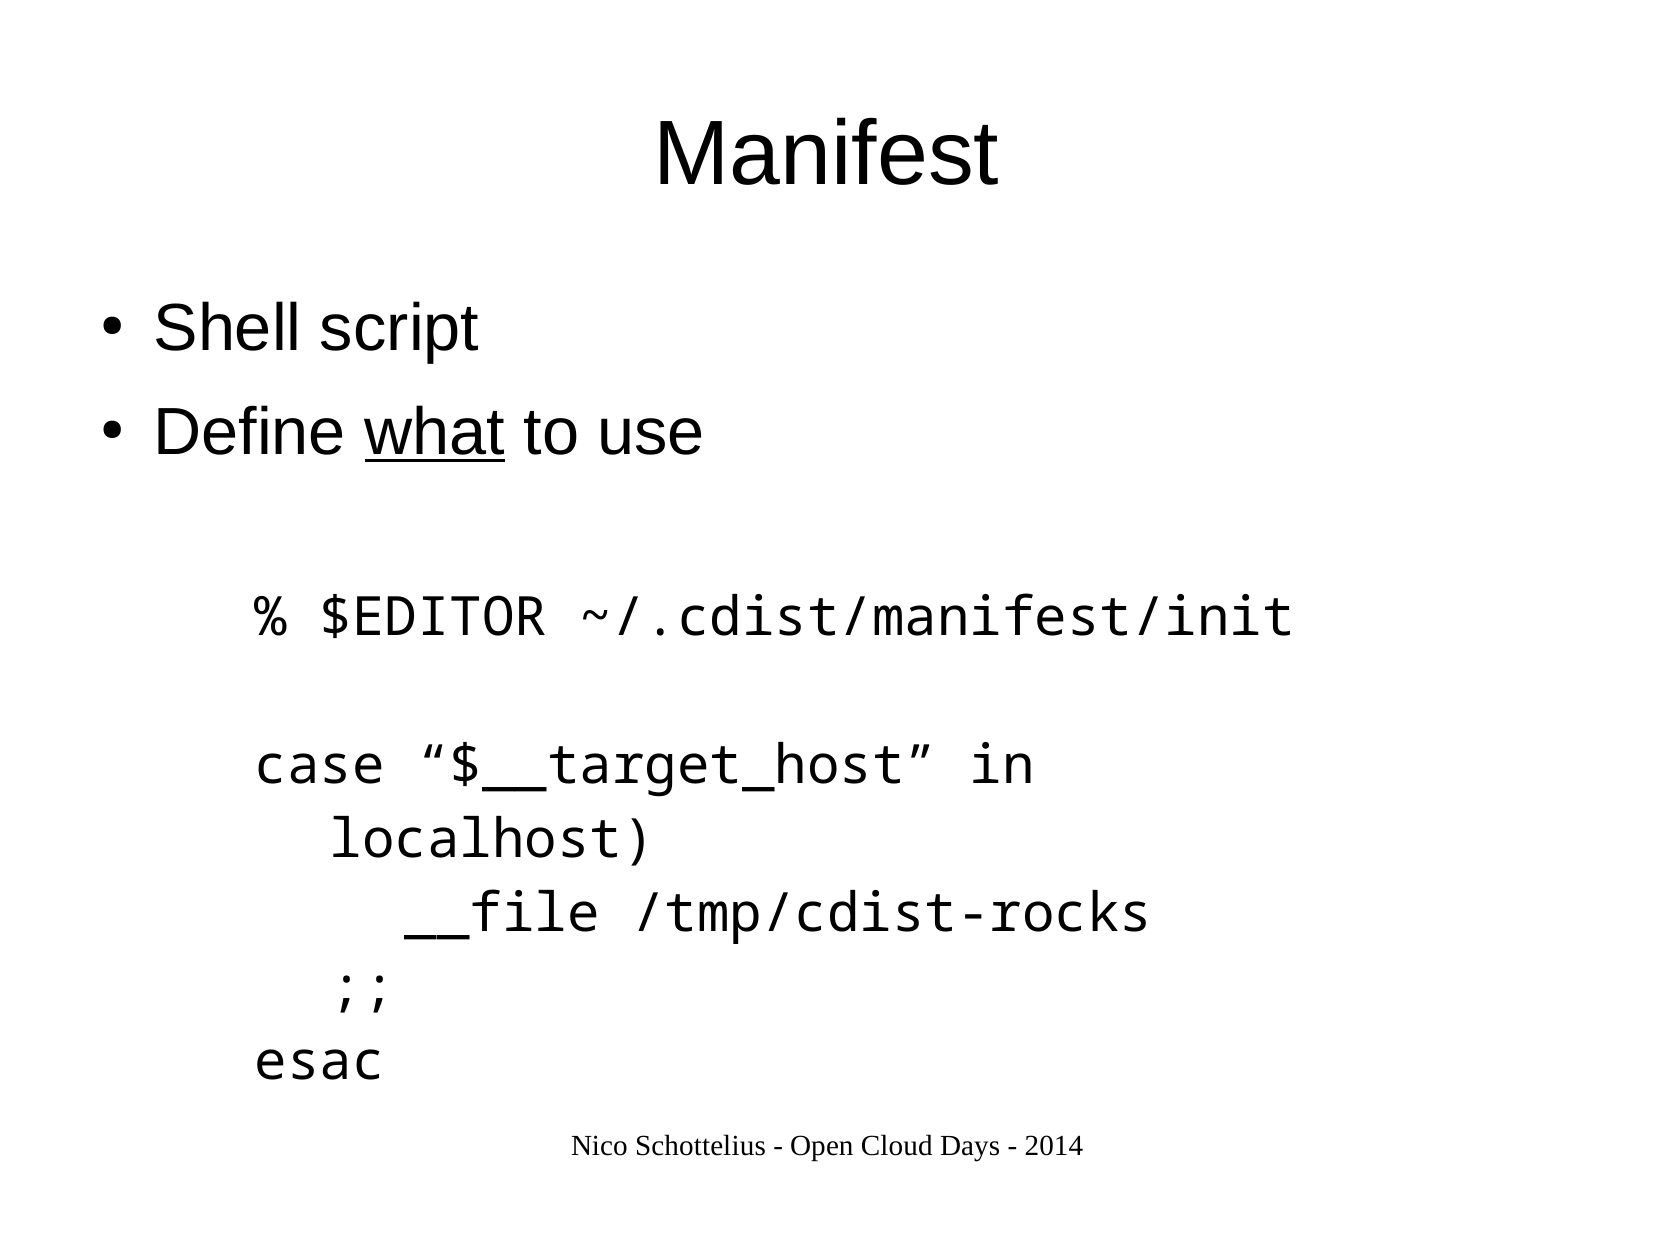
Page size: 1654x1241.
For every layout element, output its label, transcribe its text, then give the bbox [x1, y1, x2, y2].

list Shell script Define what to use [82, 290, 1538, 1010]
title Manifest [82, 49, 1571, 257]
text_box % $EDITOR ~/.cdist/manifest/init case “$__target_host” in localhost) __file /tmp/cdist-rocks ;; esac [239, 1010, 1380, 1229]
